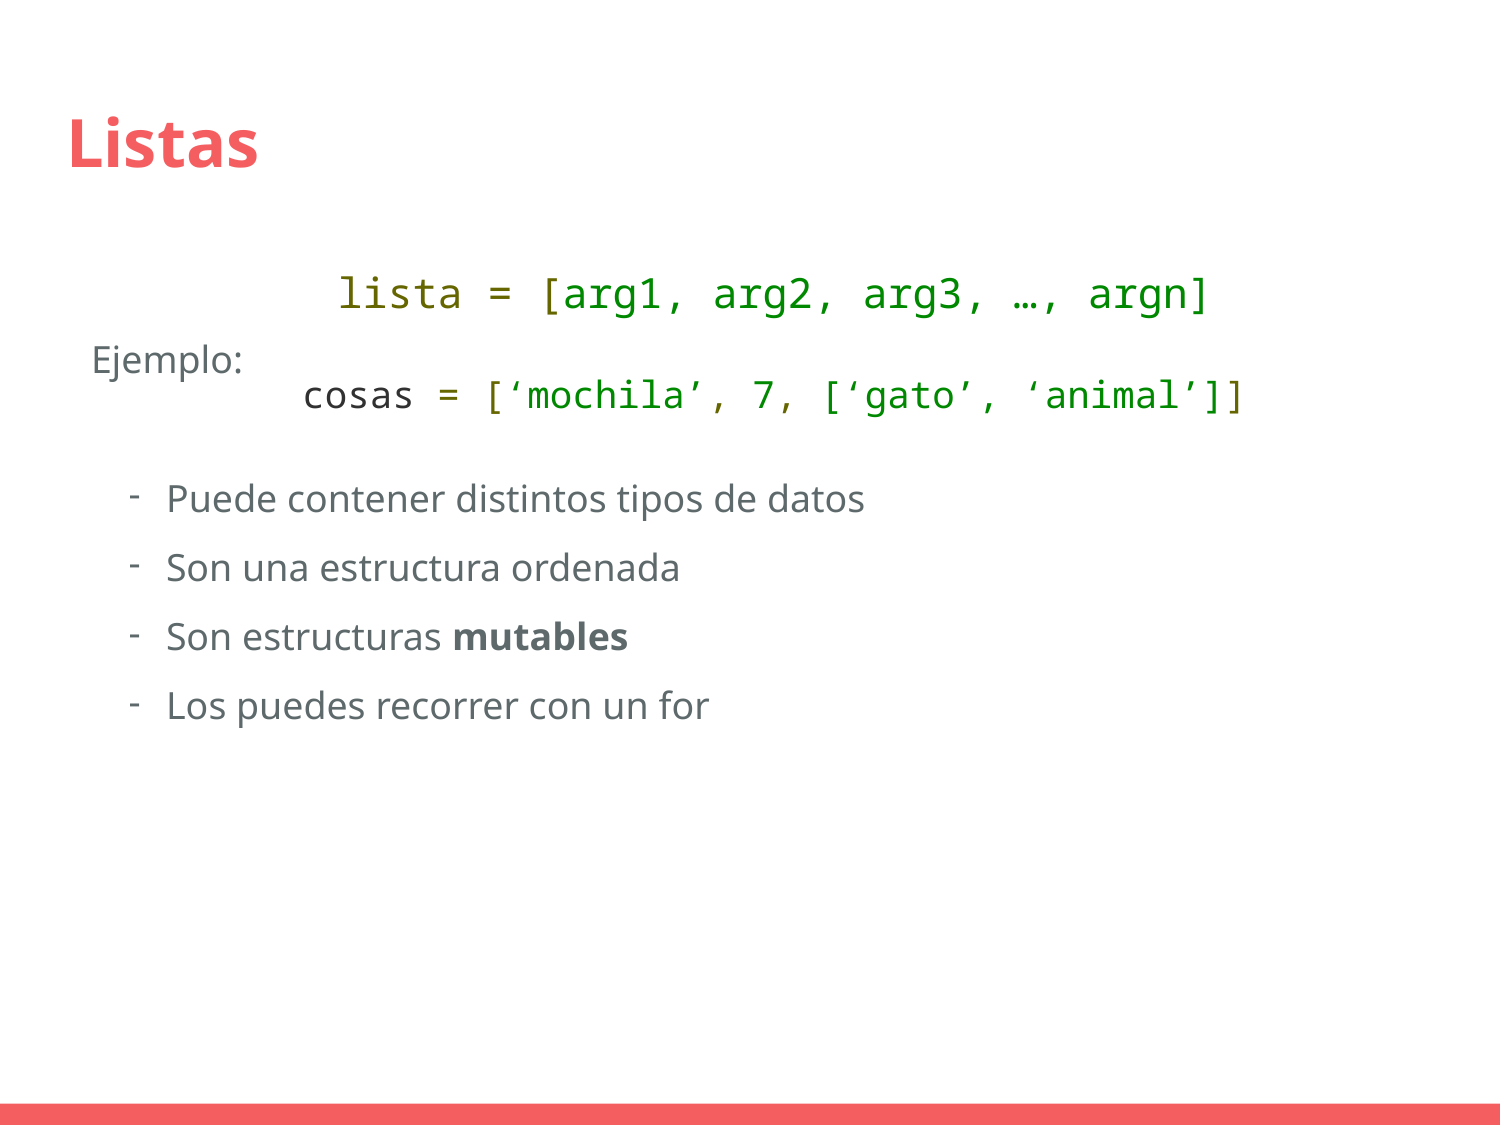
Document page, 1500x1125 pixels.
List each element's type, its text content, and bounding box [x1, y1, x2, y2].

title Listas [51, 85, 1449, 223]
list lista = [arg1, arg2, arg3, …, argn] Ejemplo: cosas = [‘mochila’, 7, [‘gato’, ‘animal’]] Puede contener distintos tipos de datos Son una estructura ordenada Son estructuras mutables Los puedes recorrer con un for [76, 277, 1474, 1025]
